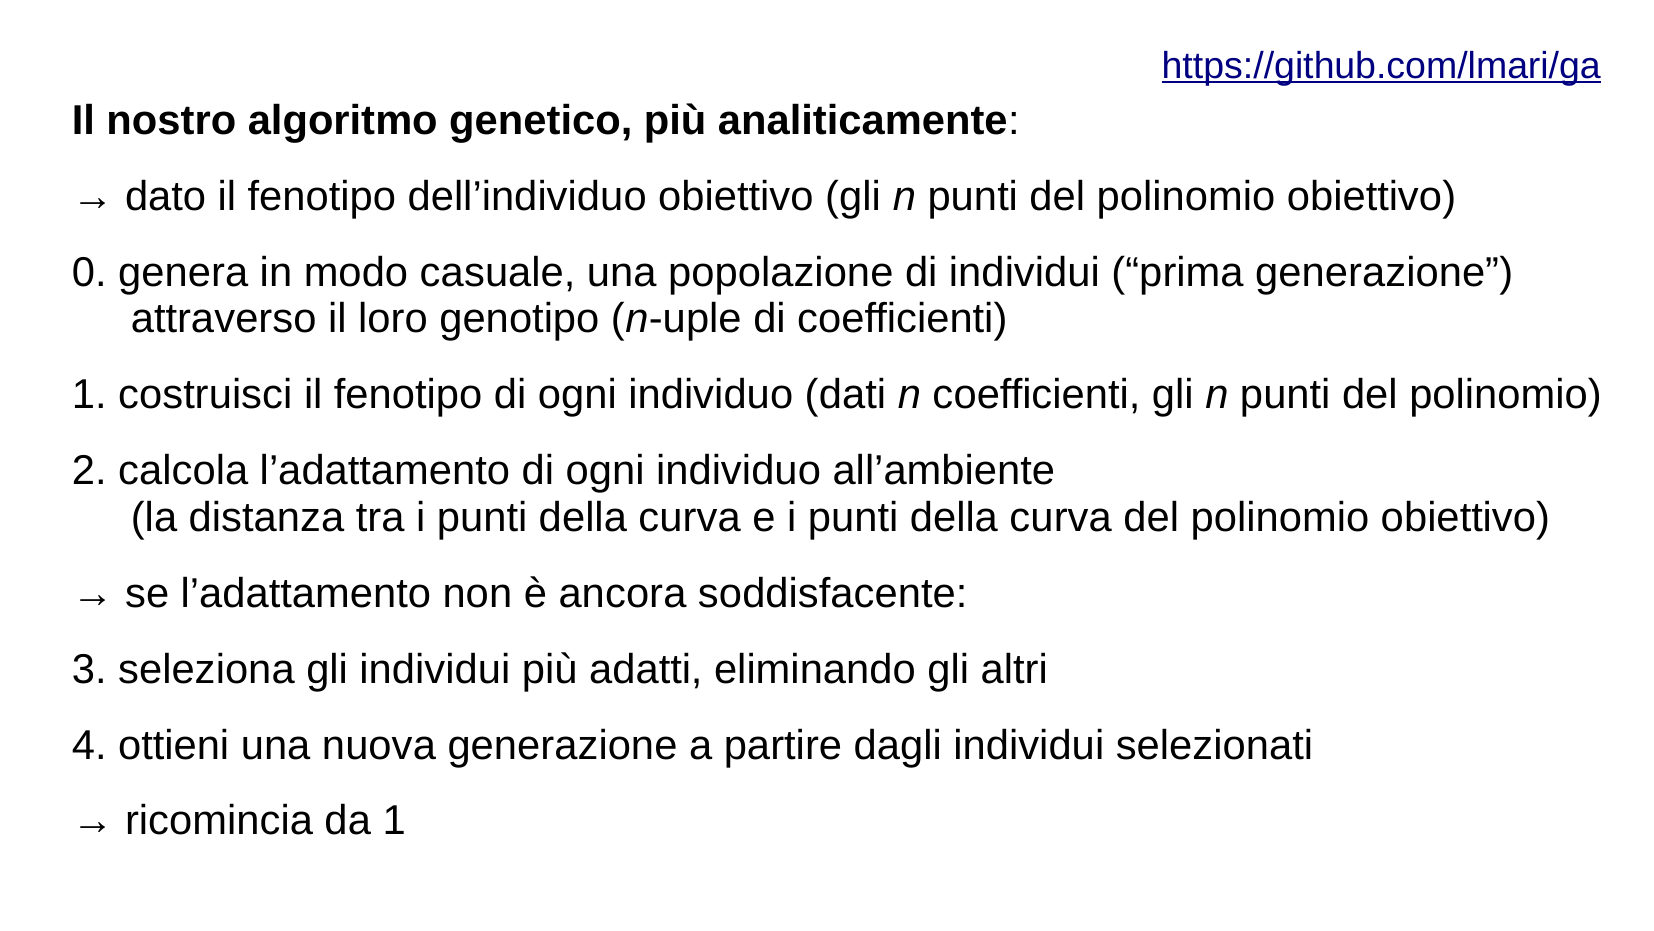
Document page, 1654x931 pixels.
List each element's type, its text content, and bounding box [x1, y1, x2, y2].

text_box https://github.com/lmari/ga [1146, 37, 1648, 106]
list Il nostro algoritmo genetico, più analiticamente: → dato il fenotipo dell’individuo obiettivo (gli n punti del polinomio obiettivo) 0. genera in modo casuale, una popolazione di individui (“prima generazione”) attraverso il loro genotipo (n-uple di coefficienti) 1. costruisci il fenotipo di ogni individuo (dati n coefficienti, gli n punti del polinomio) 2. calcola l’adattamento di ogni individuo all’ambiente (la distanza tra i punti della curva e i punti della curva del polinomio obiettivo) → se l’adattamento non è ancora soddisfacente: 3. seleziona gli individui più adatti, eliminando gli altri 4. ottieni una nuova generazione a partire dagli individui selezionati → ricomincia da 1 [71, 96, 1606, 861]
